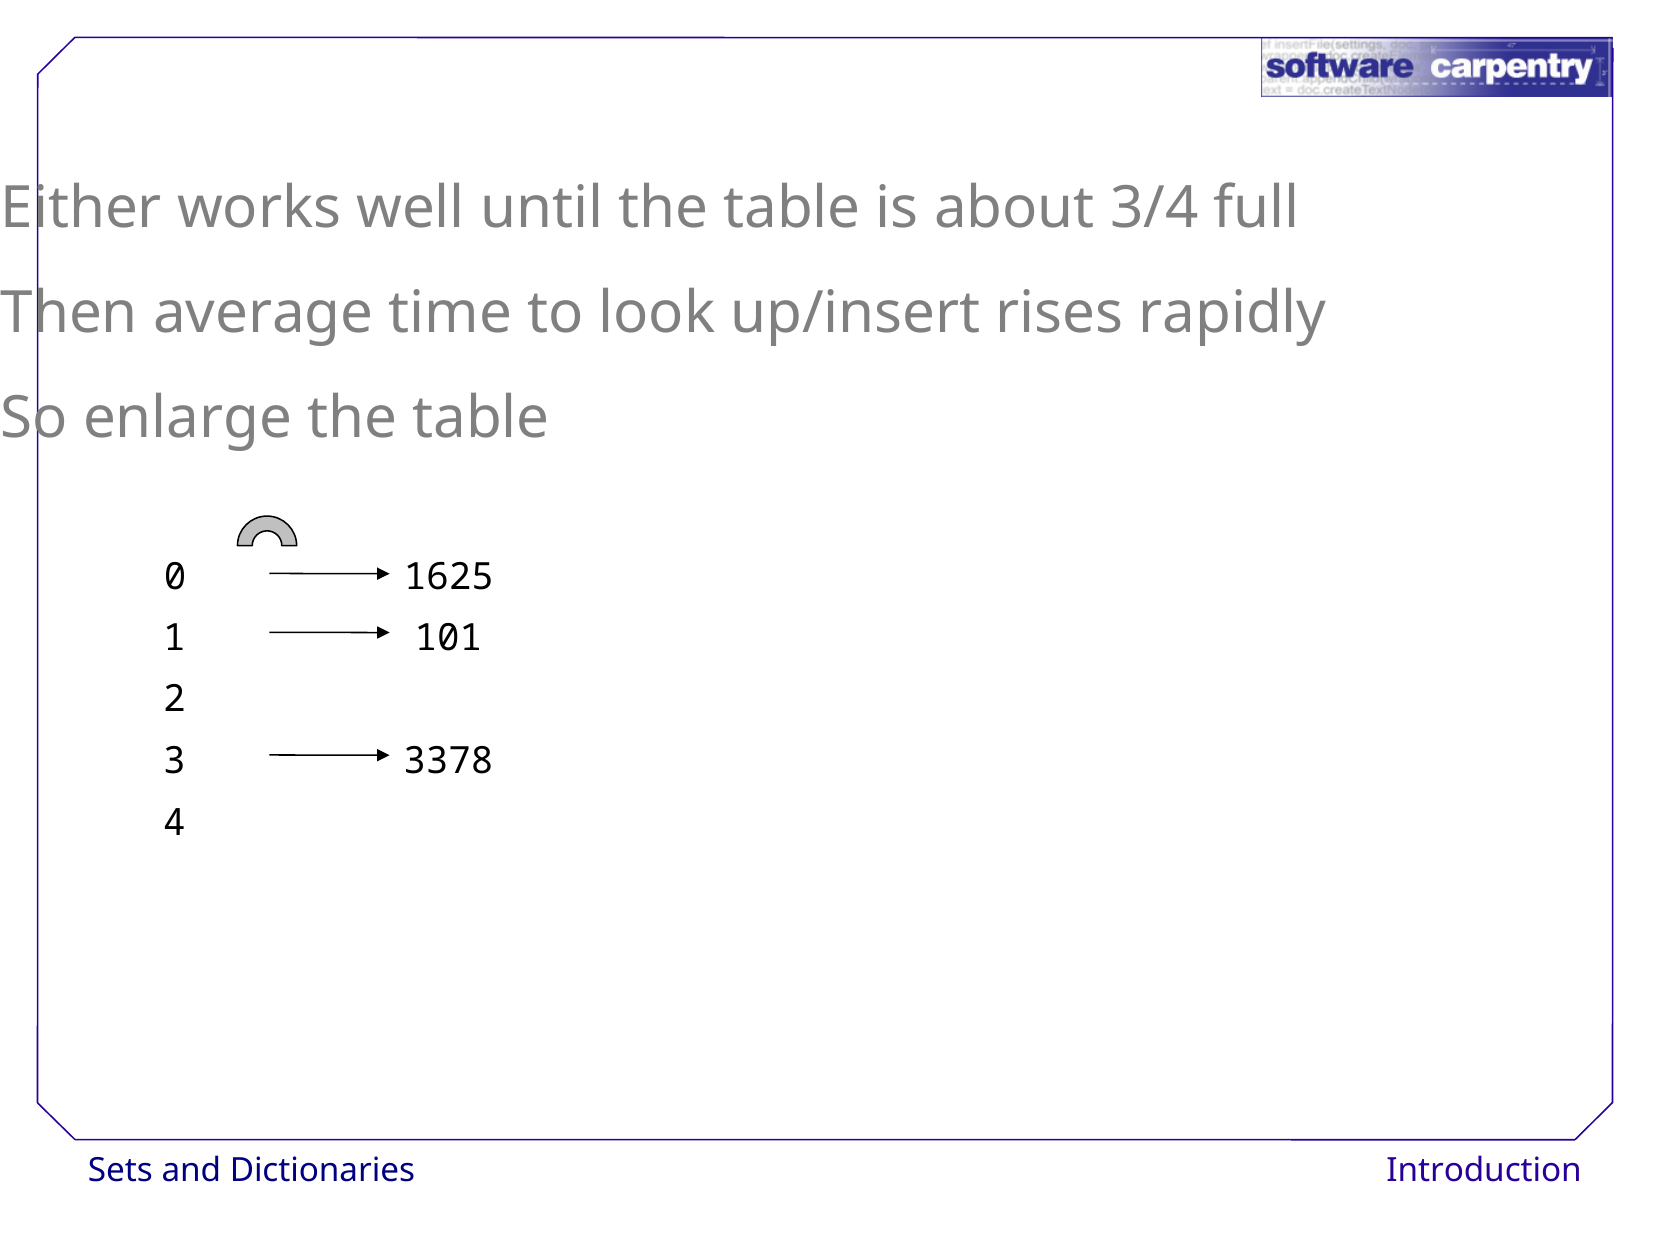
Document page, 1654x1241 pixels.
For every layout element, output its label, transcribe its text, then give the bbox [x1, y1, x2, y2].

text_box 3 [108, 720, 241, 781]
text_box [239, 516, 297, 546]
table_cell [241, 727, 298, 787]
table_cell [241, 666, 298, 727]
text_box 1625 [383, 535, 515, 597]
table_cell [241, 606, 298, 666]
text_box 3378 [382, 720, 515, 796]
picture [1261, 39, 1613, 97]
table_header [241, 546, 298, 606]
text_box 1 [108, 597, 241, 658]
text_box 4 [108, 781, 241, 857]
text_box 2 [108, 658, 241, 720]
text_box 0 [109, 535, 241, 597]
table_cell [241, 787, 298, 848]
text_box 101 [382, 597, 515, 673]
text_box Either works well until the table is about 3/4 full Then average time to look up/insert rises rapidly So enlarge the table [0, 126, 1492, 458]
